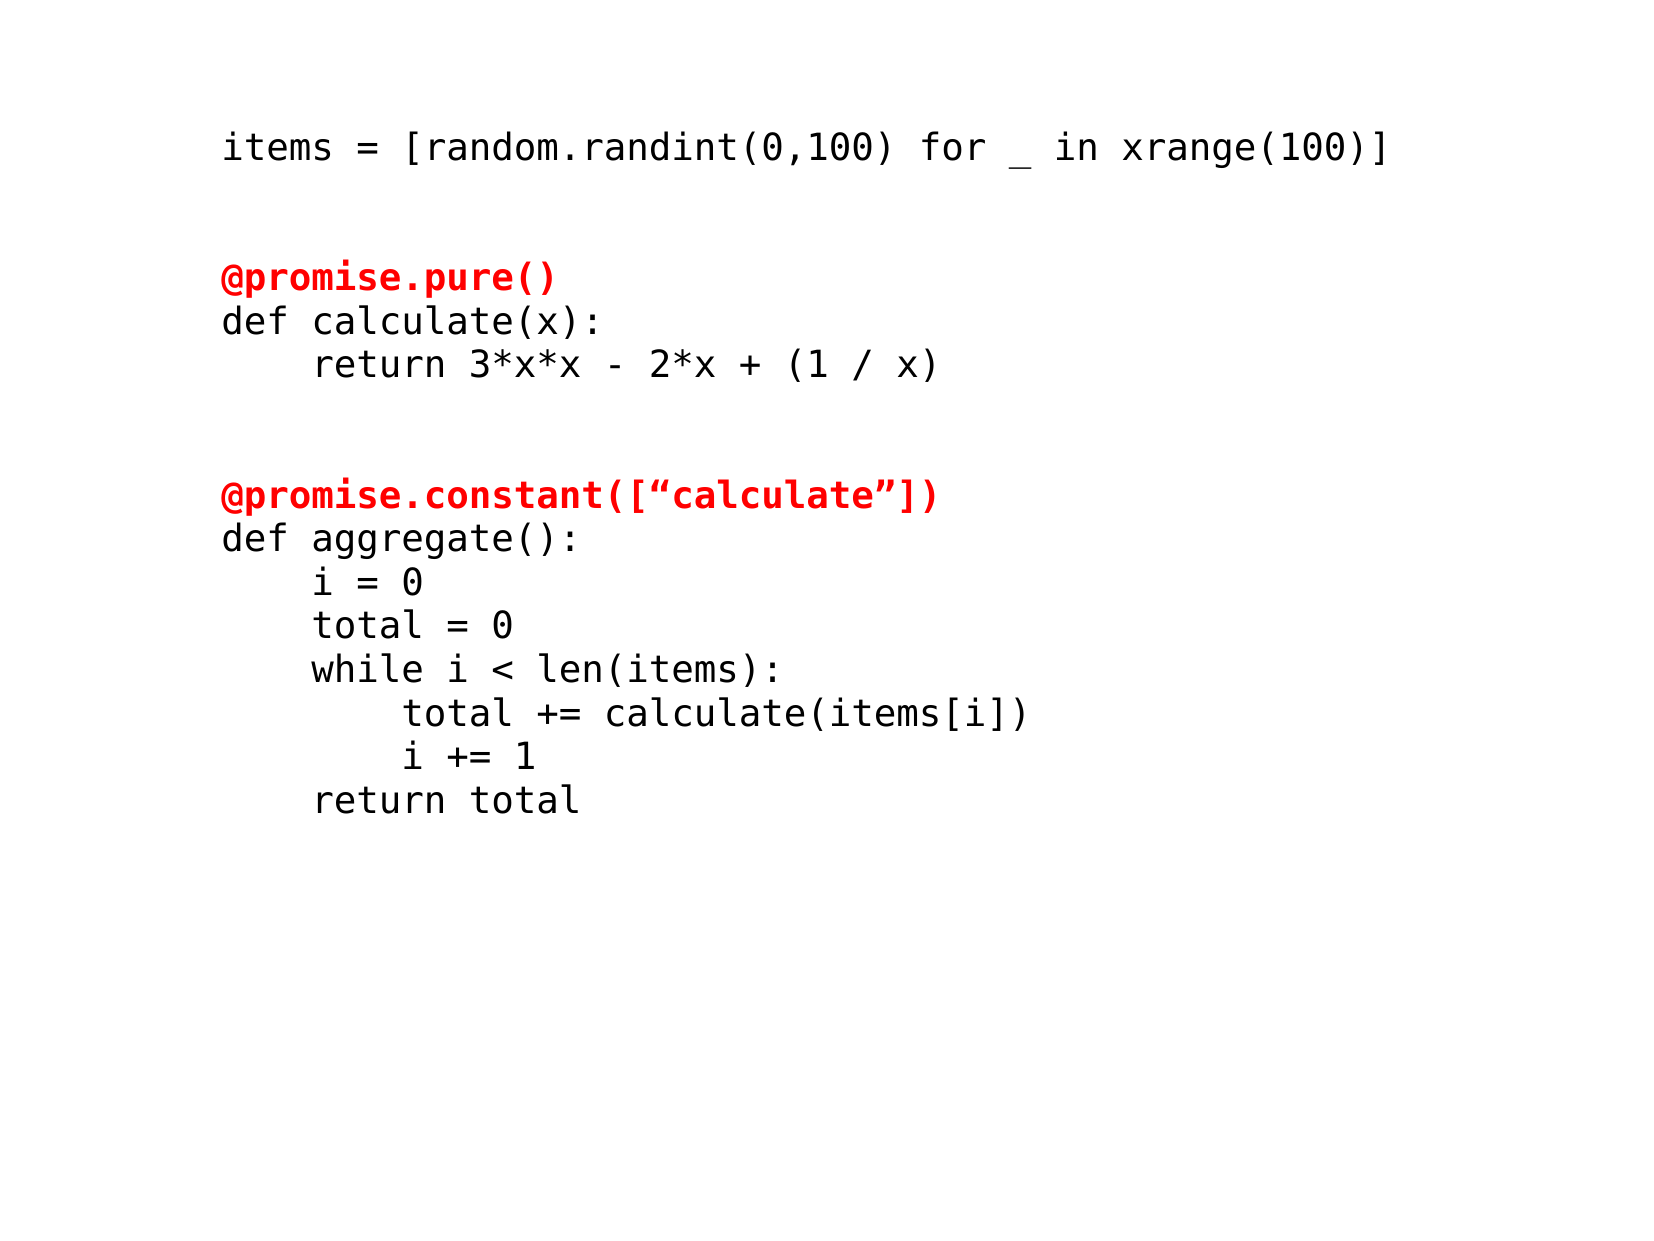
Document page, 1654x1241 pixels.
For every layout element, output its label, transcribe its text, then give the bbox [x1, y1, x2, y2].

text_box items = [random.randint(0,100) for _ in xrange(100)] @promise.pure() def calculate(x): return 3*x*x - 2*x + (1 / x) @promise.constant([“calculate”]) def aggregate(): i = 0 total = 0 while i < len(items): total += calculate(items[i]) i += 1 return total [206, 118, 1477, 873]
